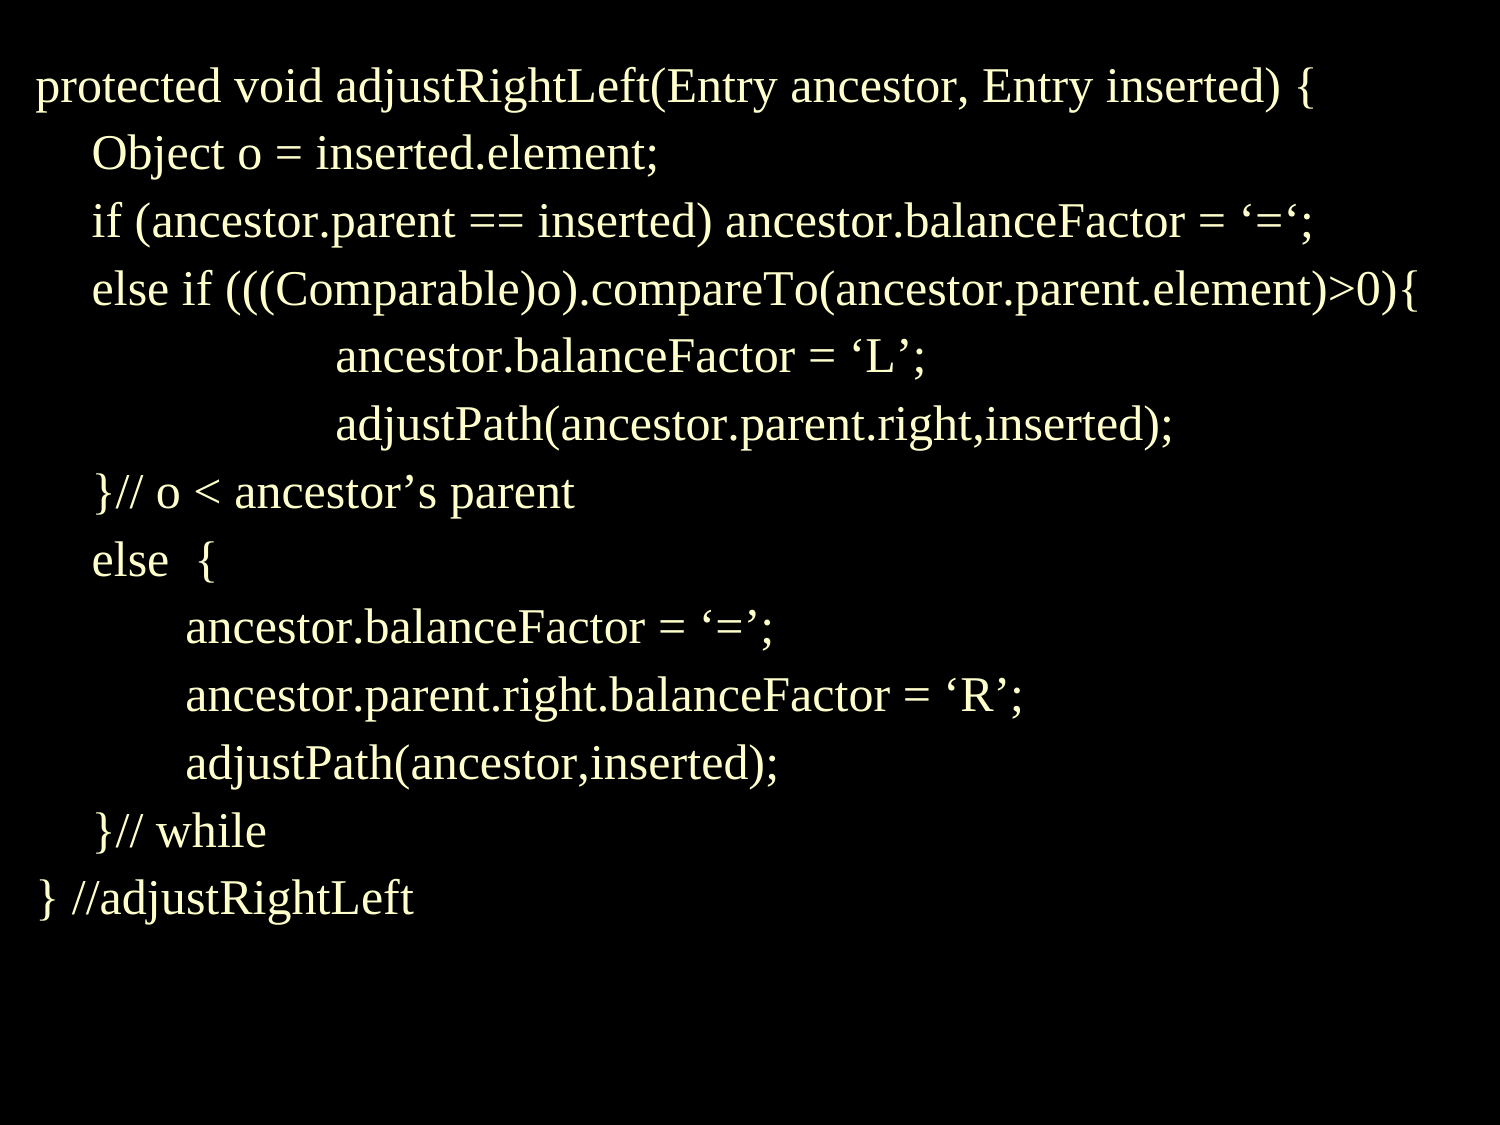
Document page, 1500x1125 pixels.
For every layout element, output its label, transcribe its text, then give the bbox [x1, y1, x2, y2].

list protected void adjustRightLeft(Entry ancestor, Entry inserted) { Object o = inserted.element; if (ancestor.parent == inserted) ancestor.balanceFactor = ‘=‘; else if (((Comparable)o).compareTo(ancestor.parent.element)>0){ ancestor.balanceFactor = ‘L’; adjustPath(ancestor.parent.right,inserted); }// o < ancestor’s parent else { ancestor.balanceFactor = ‘=’; ancestor.parent.right.balanceFactor = ‘R’; adjustPath(ancestor,inserted); }// while } //adjustRightLeft [20, 49, 1480, 1063]
